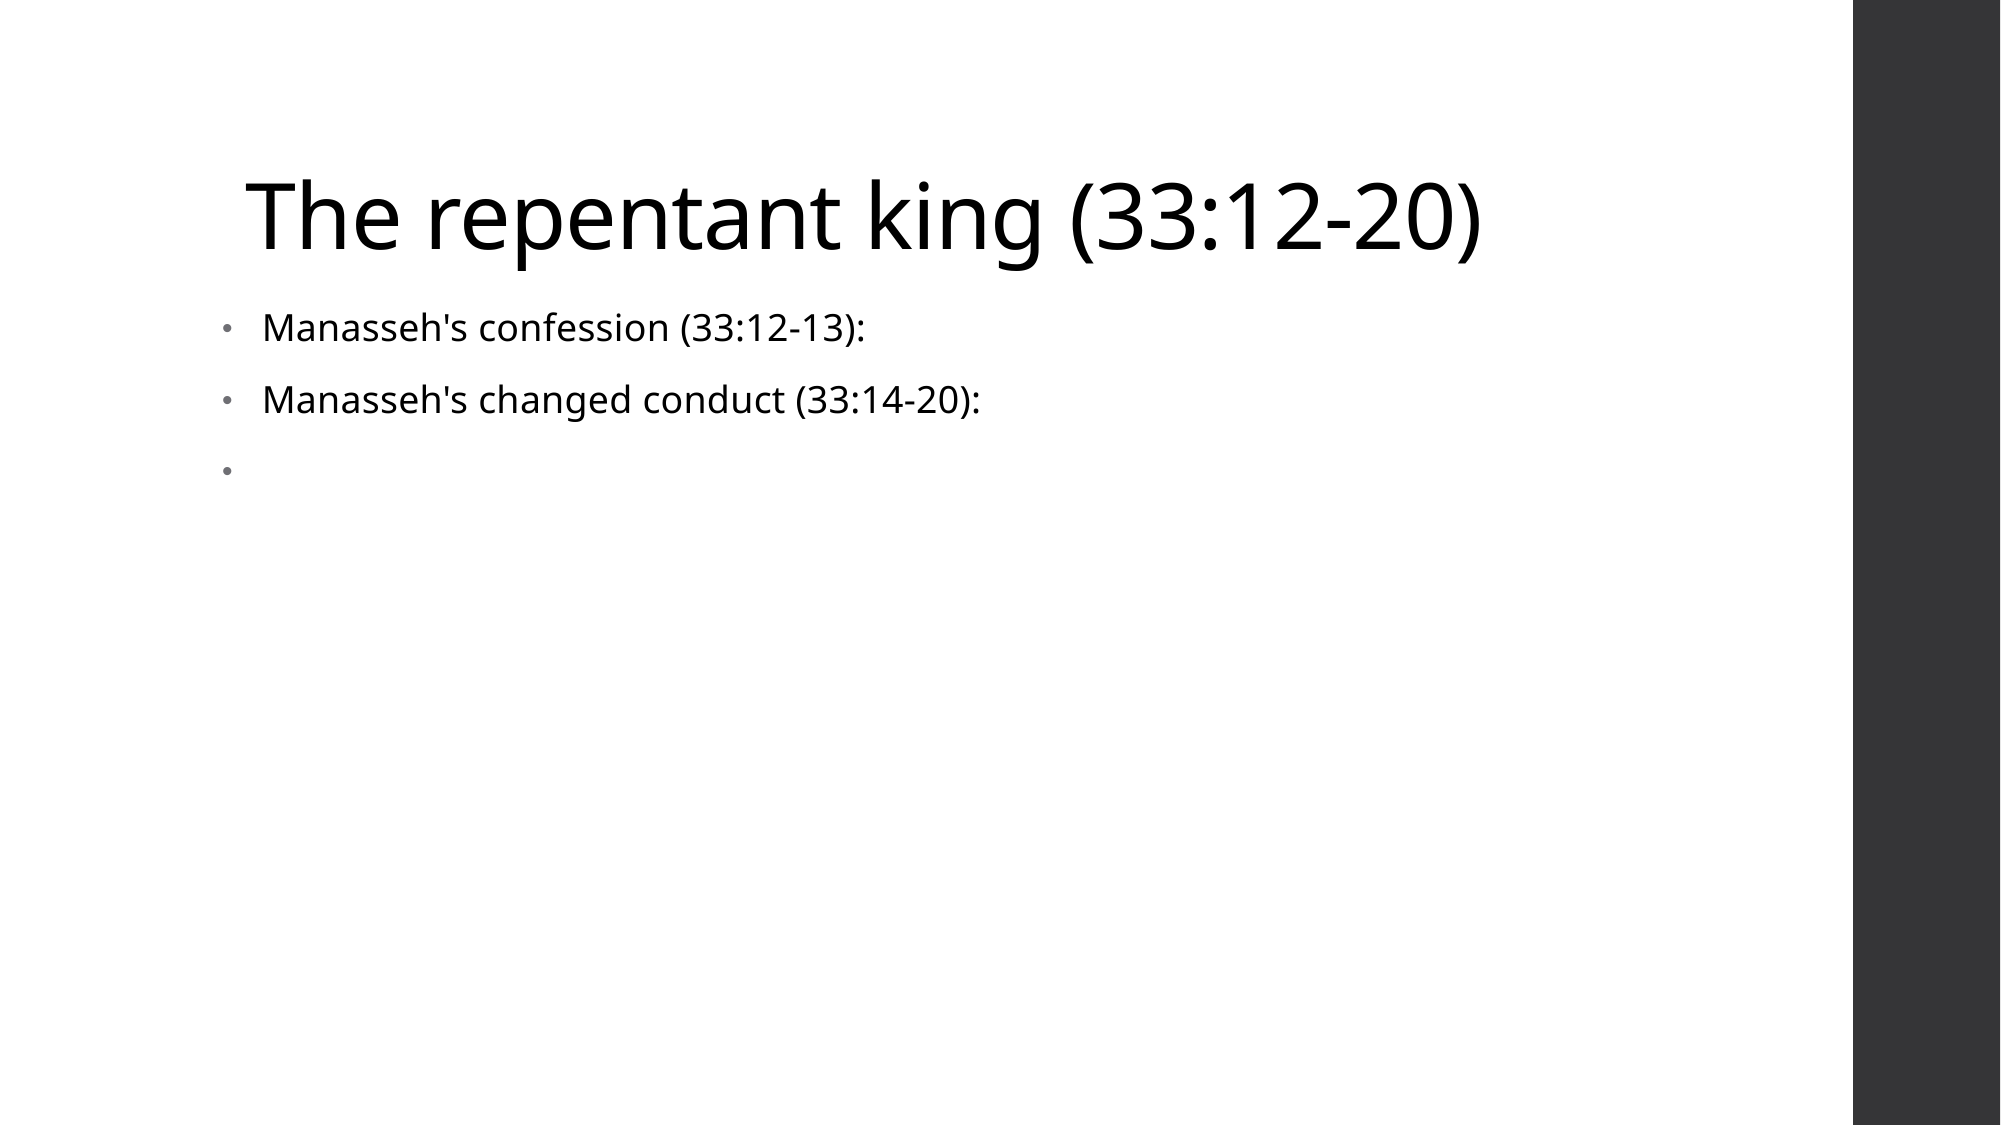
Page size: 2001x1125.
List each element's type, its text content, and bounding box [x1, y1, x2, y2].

title The repentant king (33:12-20) [206, 60, 1797, 278]
list Manasseh's confession (33:12-13): Manasseh's changed conduct (33:14-20): [206, 299, 1617, 1014]
